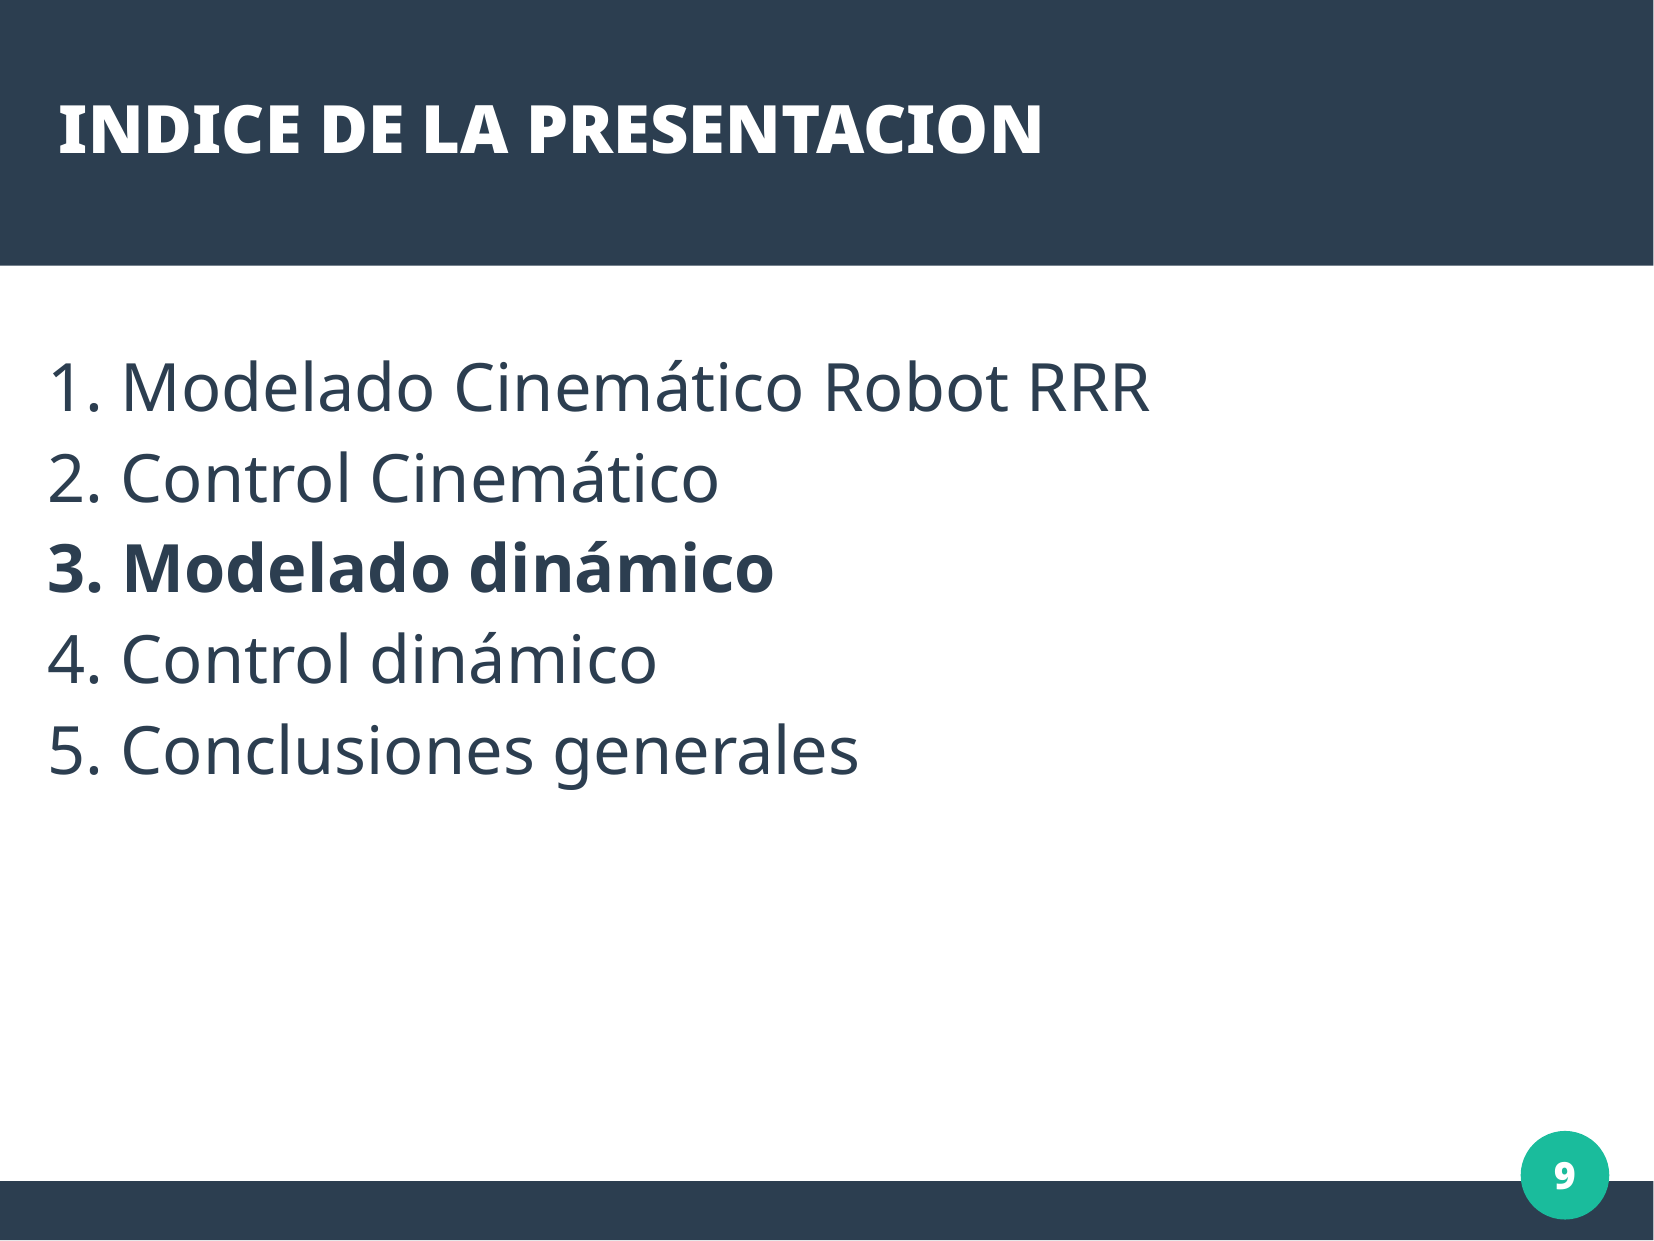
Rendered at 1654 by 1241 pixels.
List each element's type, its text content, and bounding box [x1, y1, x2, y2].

subtitle 1. Modelado Cinemático Robot RRR 2. Control Cinemático 3. Modelado dinámico 4. Control dinámico 5. Conclusiones generales [47, 153, 1583, 981]
title INDICE DE LA PRESENTACION [59, 49, 1595, 207]
